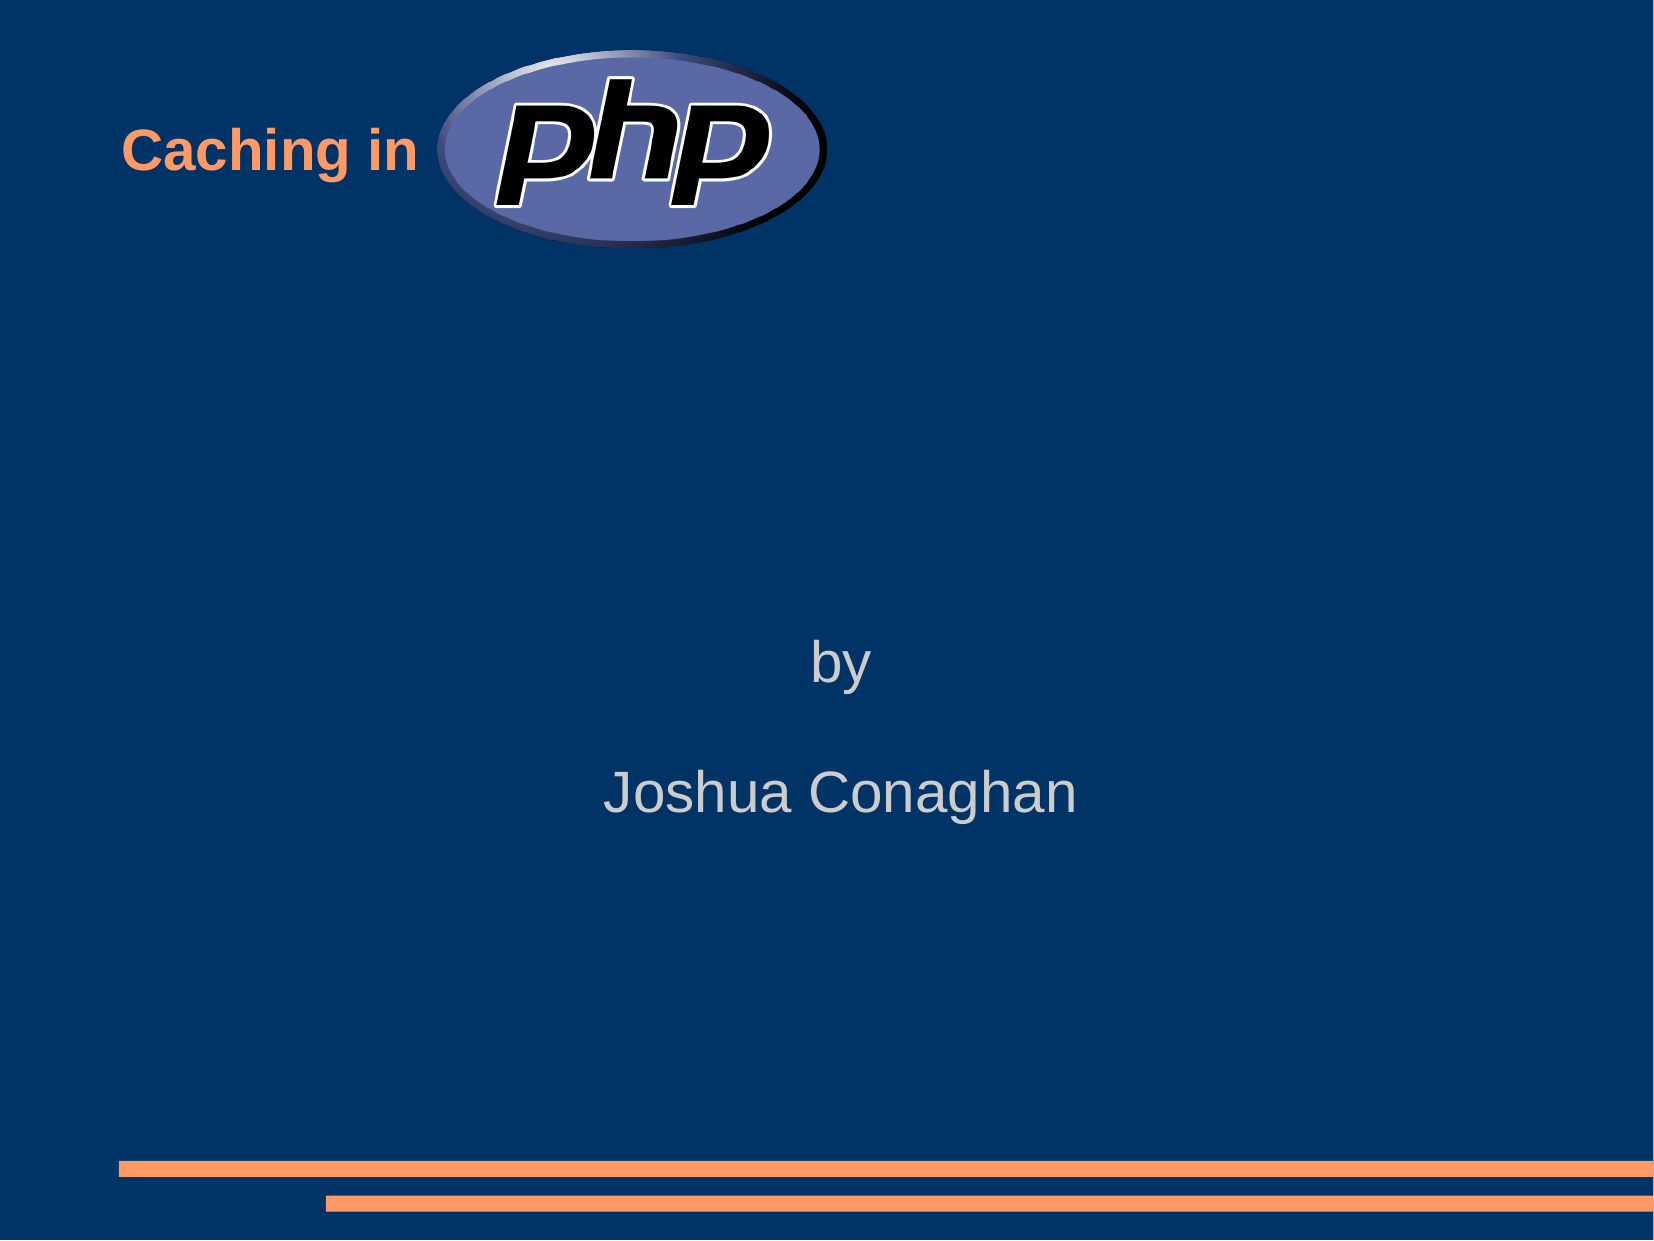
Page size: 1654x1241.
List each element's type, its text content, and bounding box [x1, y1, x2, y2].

subtitle by Joshua Conaghan [121, 322, 1561, 1132]
title Caching in [121, 46, 1534, 254]
picture [437, 50, 827, 248]
